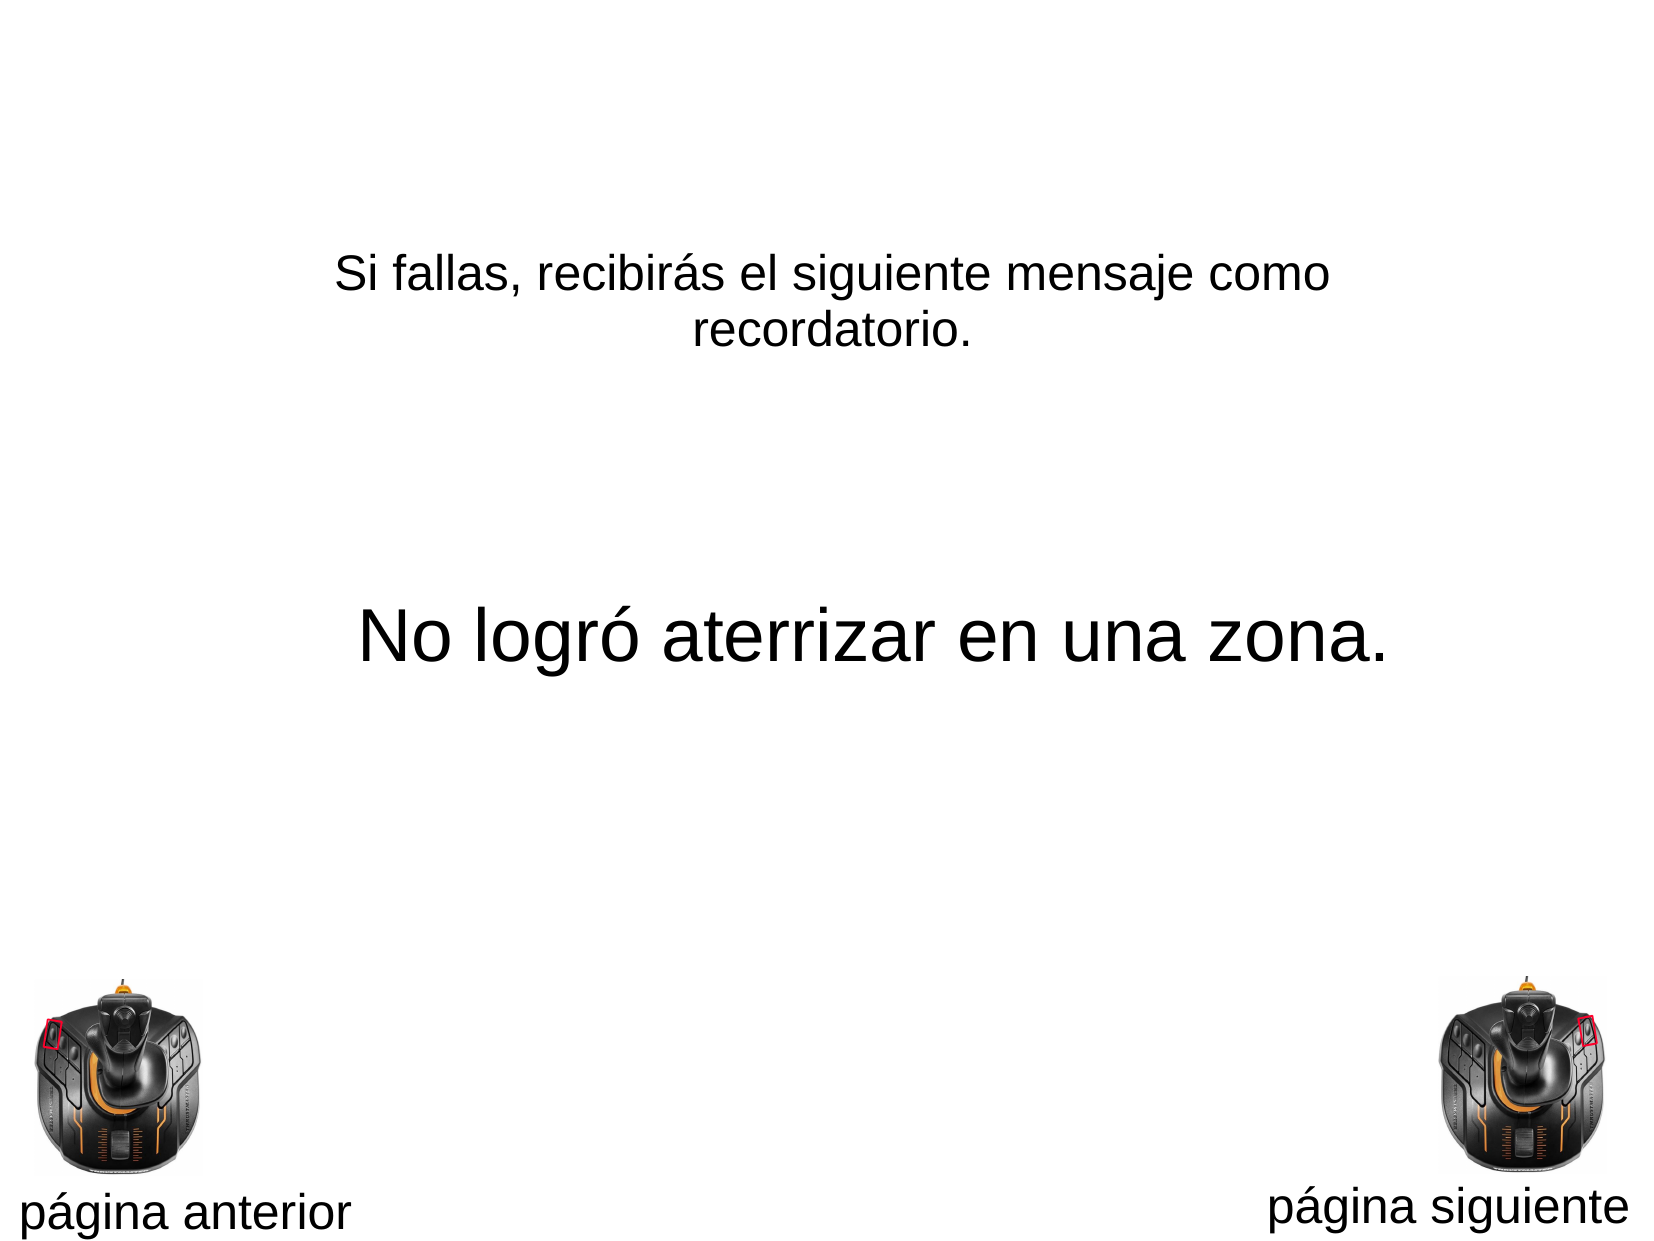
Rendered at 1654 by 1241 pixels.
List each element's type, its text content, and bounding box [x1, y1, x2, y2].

text_box No logró aterrizar en una zona. [342, 586, 1407, 770]
text_box página anterior [4, 1177, 368, 1241]
text_box Si fallas, recibirás el siguiente mensaje como recordatorio. [177, 238, 1489, 1241]
picture [1438, 976, 1607, 1171]
picture [34, 979, 203, 1177]
text_box página siguiente [1252, 1171, 1646, 1241]
